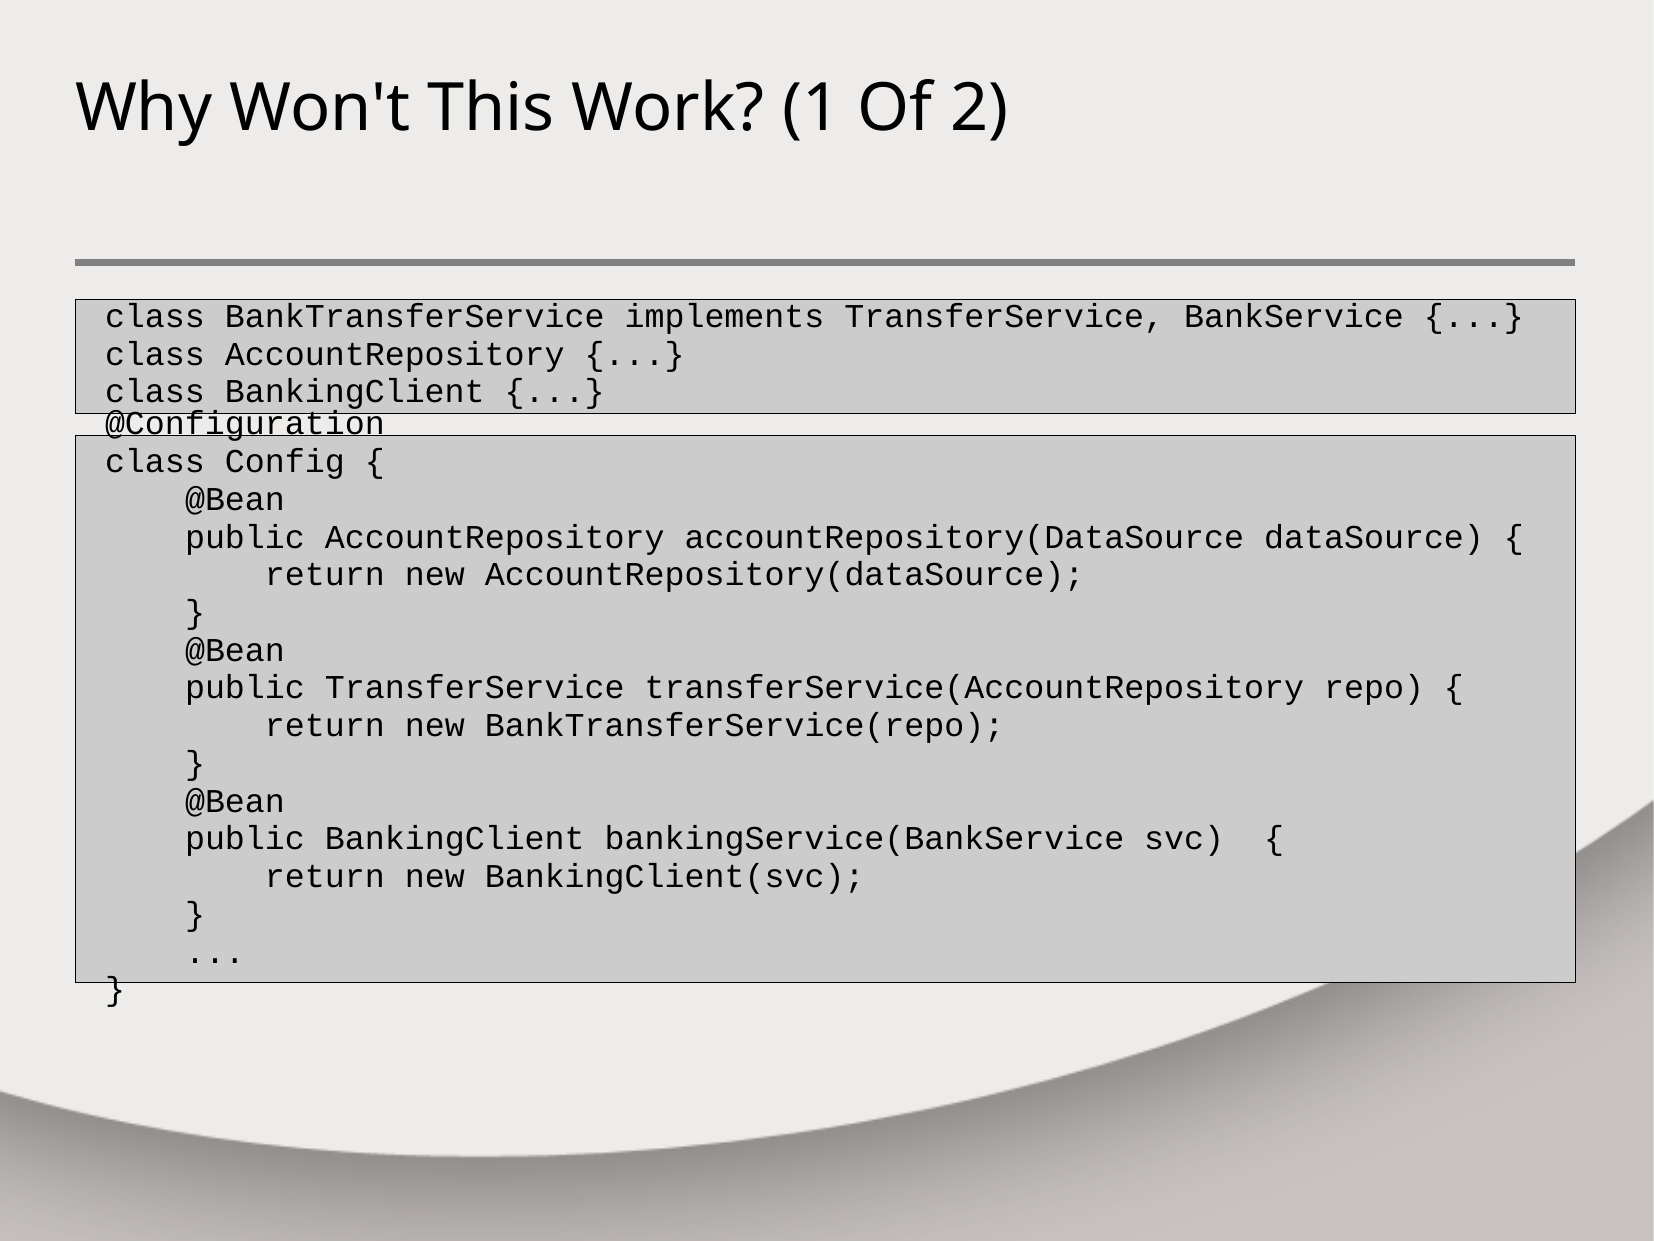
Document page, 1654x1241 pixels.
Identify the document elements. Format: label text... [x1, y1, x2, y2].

picture [0, 0, 1654, 1241]
text_box class BankTransferService implements TransferService, BankService {...} class AccountRepository {...} class BankingClient {...} [75, 299, 1576, 414]
text_box @Configuration class Config { @Bean public AccountRepository accountRepository(DataSource dataSource) { return new AccountRepository(dataSource); } @Bean public TransferService transferService(AccountRepository repo) { return new BankTransferService(repo); } @Bean public BankingClient bankingService(BankService svc) { return new BankingClient(svc); } ... } [75, 435, 1576, 983]
title Why Won't This Work? (1 Of 2) [75, 75, 1576, 226]
